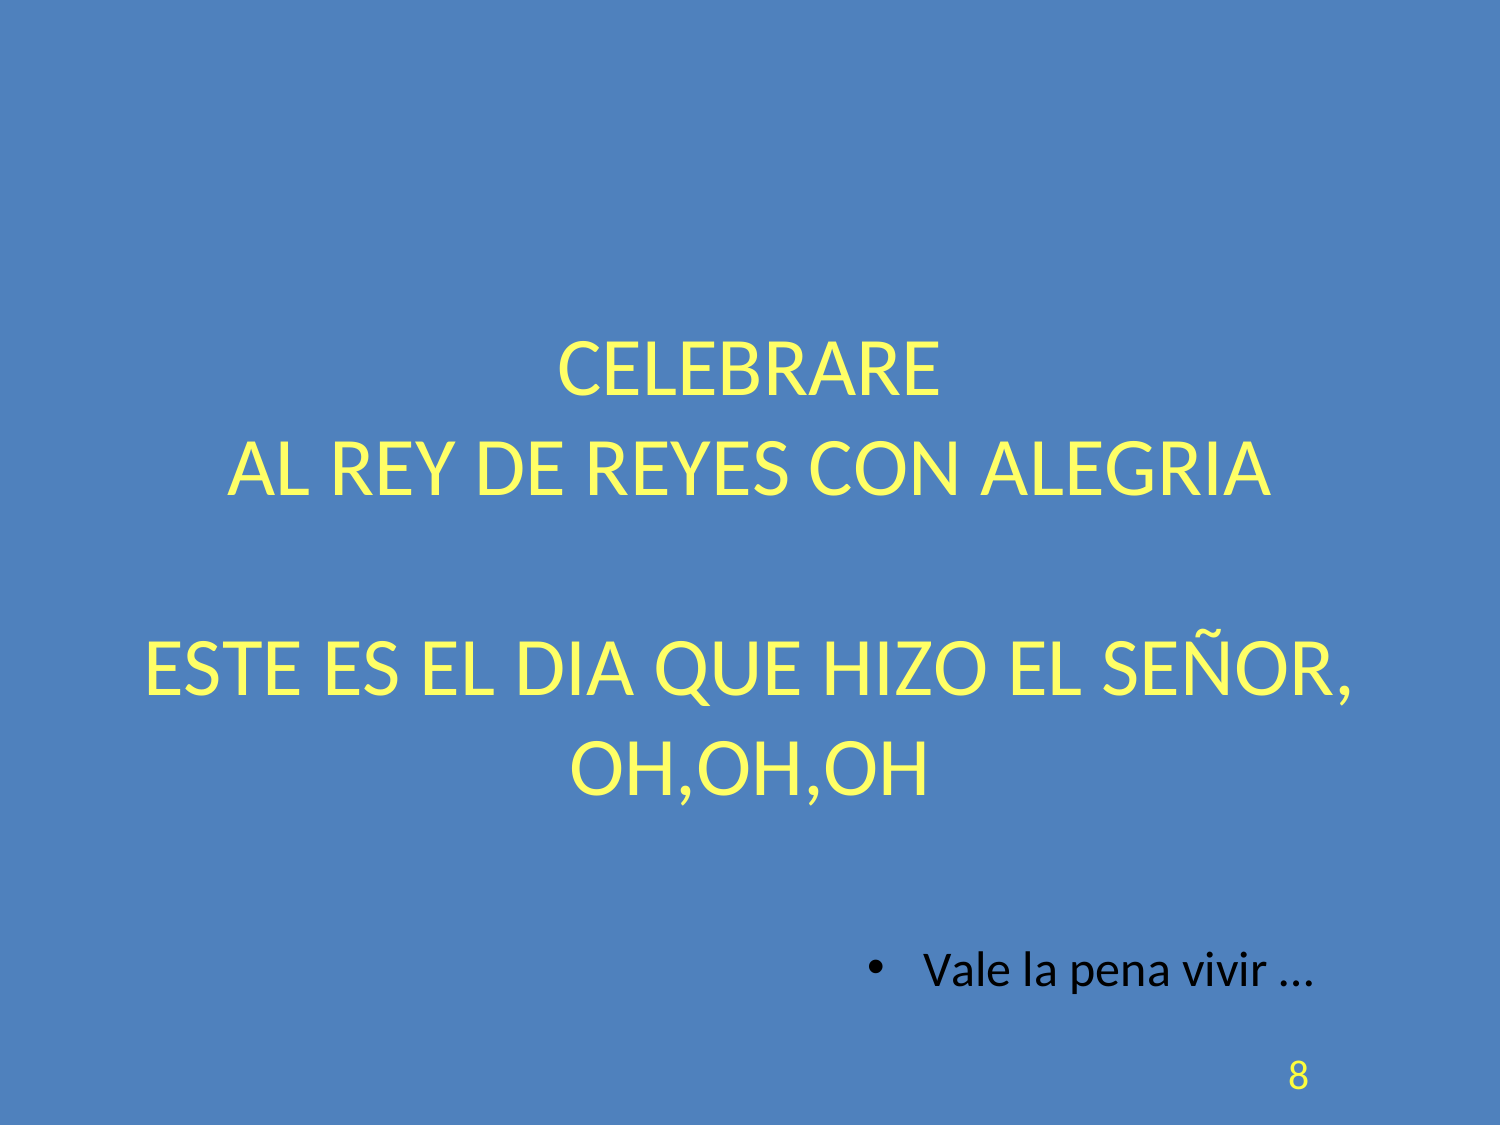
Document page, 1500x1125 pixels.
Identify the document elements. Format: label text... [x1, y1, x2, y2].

text_box <número> [974, 1042, 1325, 1103]
title CELEBRARE AL REY DE REYES CON ALEGRIA ESTE ES EL DIA QUE HIZO EL SEÑOR, OH,OH,OH [75, 468, 1426, 657]
text_box Vale la pena vivir … [616, 928, 1329, 1012]
